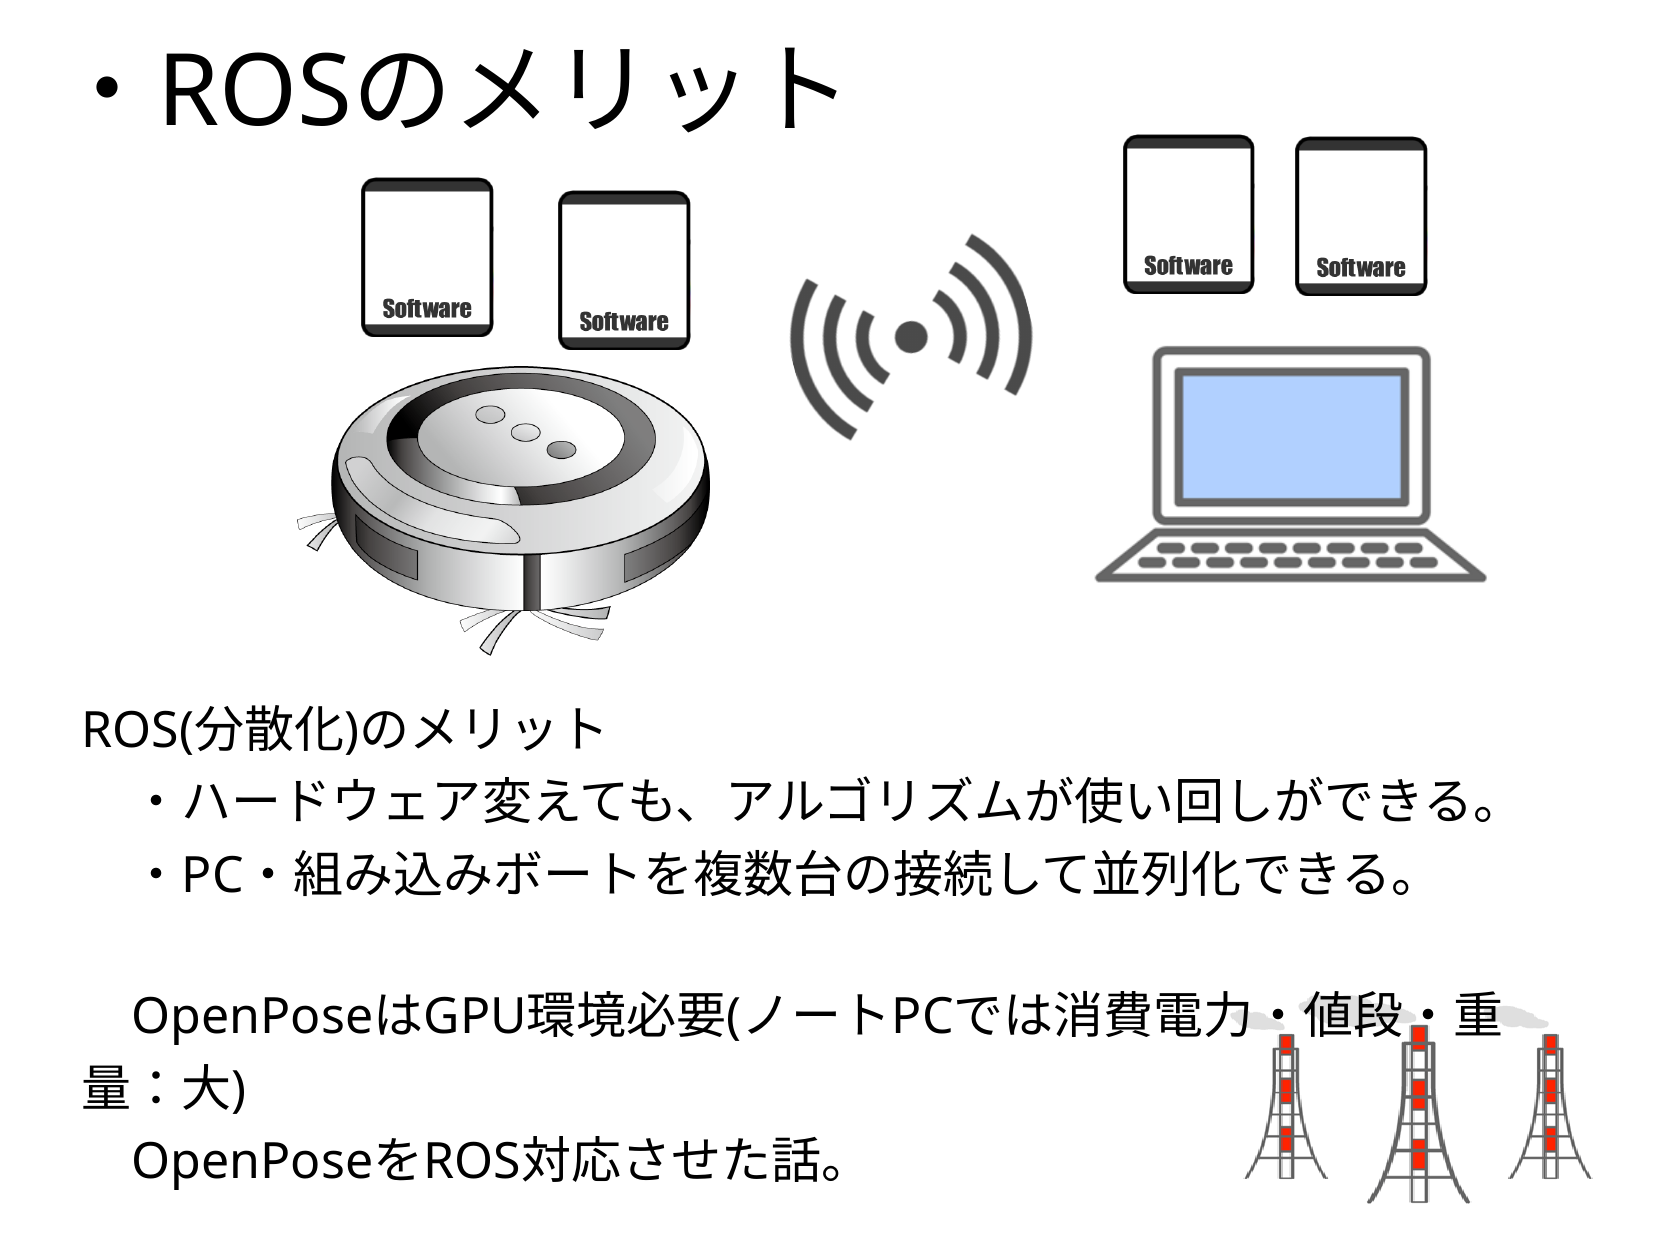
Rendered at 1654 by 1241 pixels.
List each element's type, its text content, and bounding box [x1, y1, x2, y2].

picture [1075, 134, 1504, 674]
title ・ROSのメリット [57, 18, 1365, 147]
picture [1207, 967, 1615, 1233]
picture [763, 191, 1058, 483]
picture [297, 366, 710, 656]
picture [558, 190, 691, 350]
picture [361, 177, 494, 337]
text_box ROS(分散化)のメリット ・ハードウェア変えても、アルゴリズムが使い回しができる。 ・PC・組み込みボートを複数台の接続して並列化できる。 OpenPoseはGPU環境必要(ノートPCでは消費電力・値段・重量：大) OpenPoseをROS対応させた話。 [67, 681, 1606, 1035]
